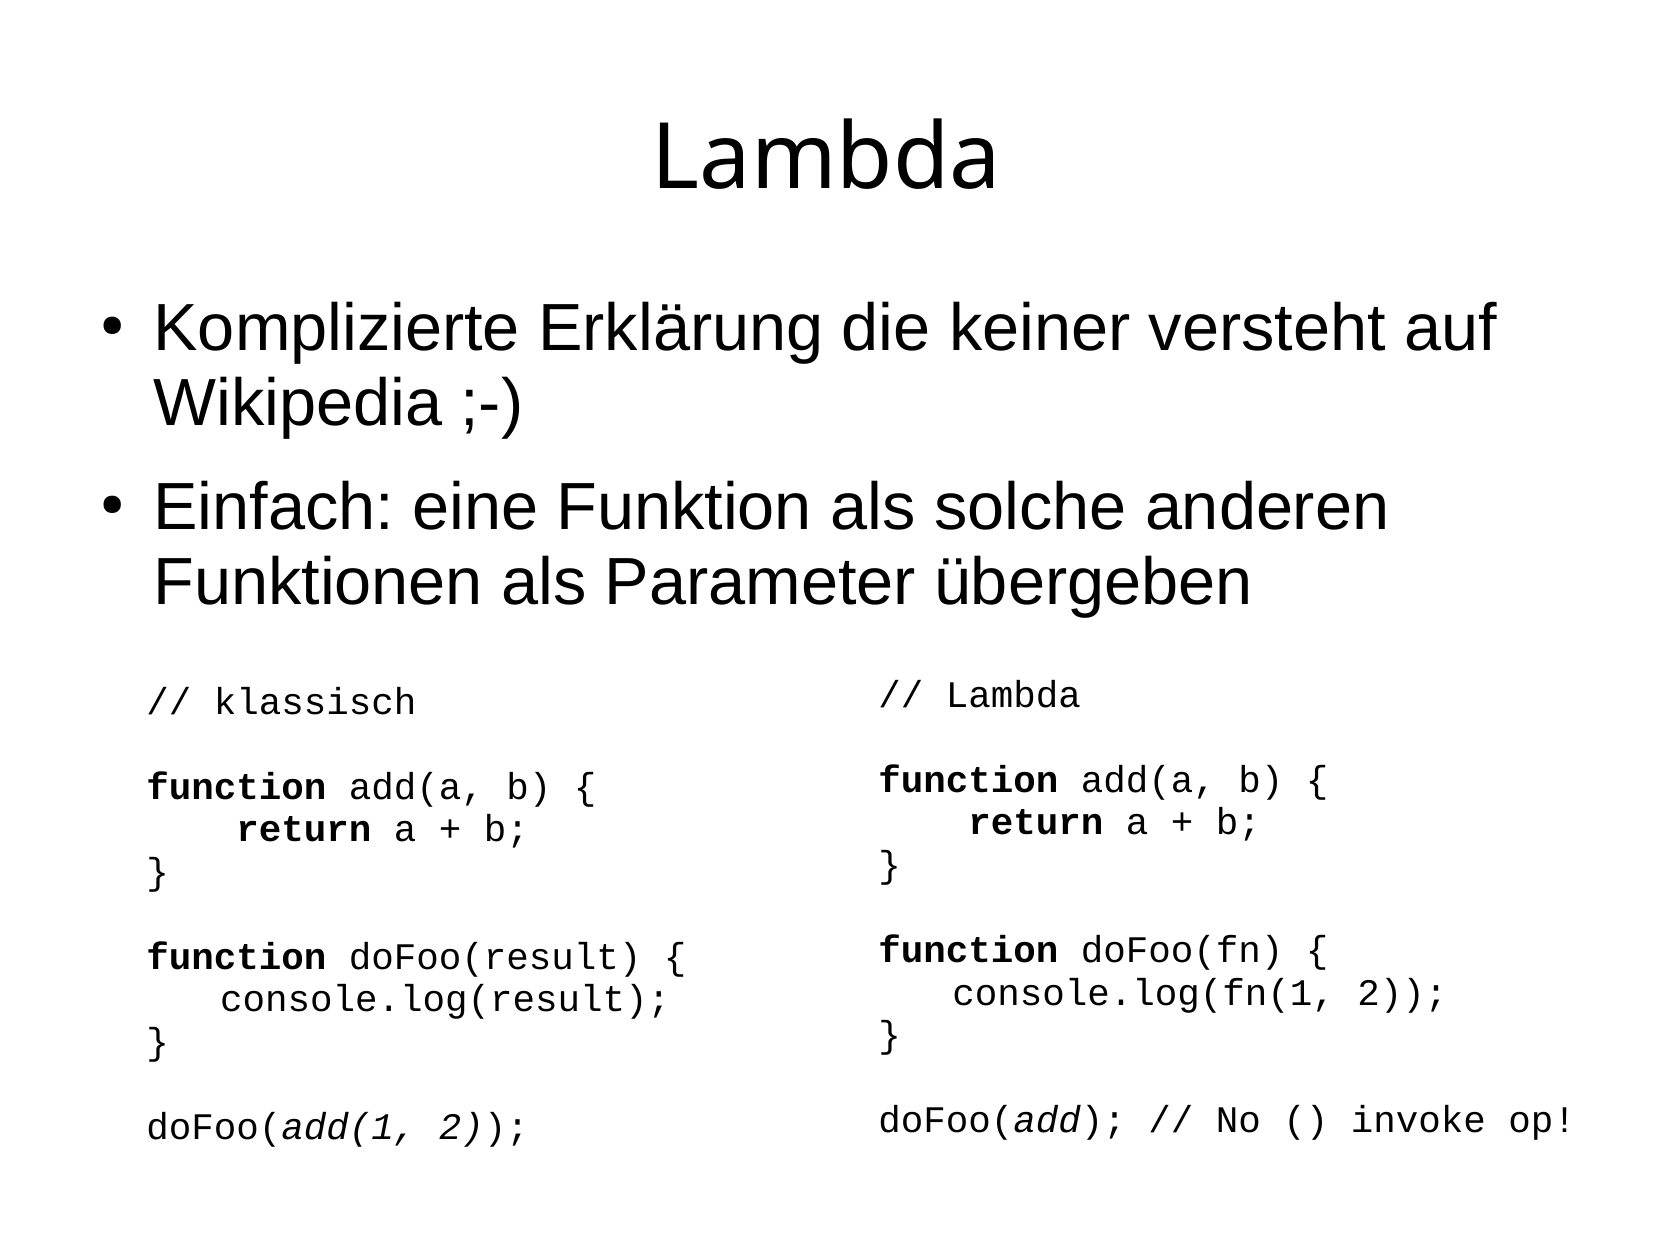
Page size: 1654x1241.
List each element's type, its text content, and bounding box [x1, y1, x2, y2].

text_box // Lambda function add(a, b) { return a + b; } function doFoo(fn) { console.log(fn(1, 2)); } doFoo(add); // No () invoke op! [863, 668, 1591, 1152]
text_box // klassisch function add(a, b) { return a + b; } function doFoo(result) { console.log(result); } doFoo(add(1, 2)); [131, 675, 782, 1159]
list Komplizierte Erklärung die keiner versteht auf Wikipedia ;-) Einfach: eine Funktion als solche anderen Funktionen als Parameter übergeben [82, 290, 1571, 637]
title Lambda [82, 49, 1571, 257]
